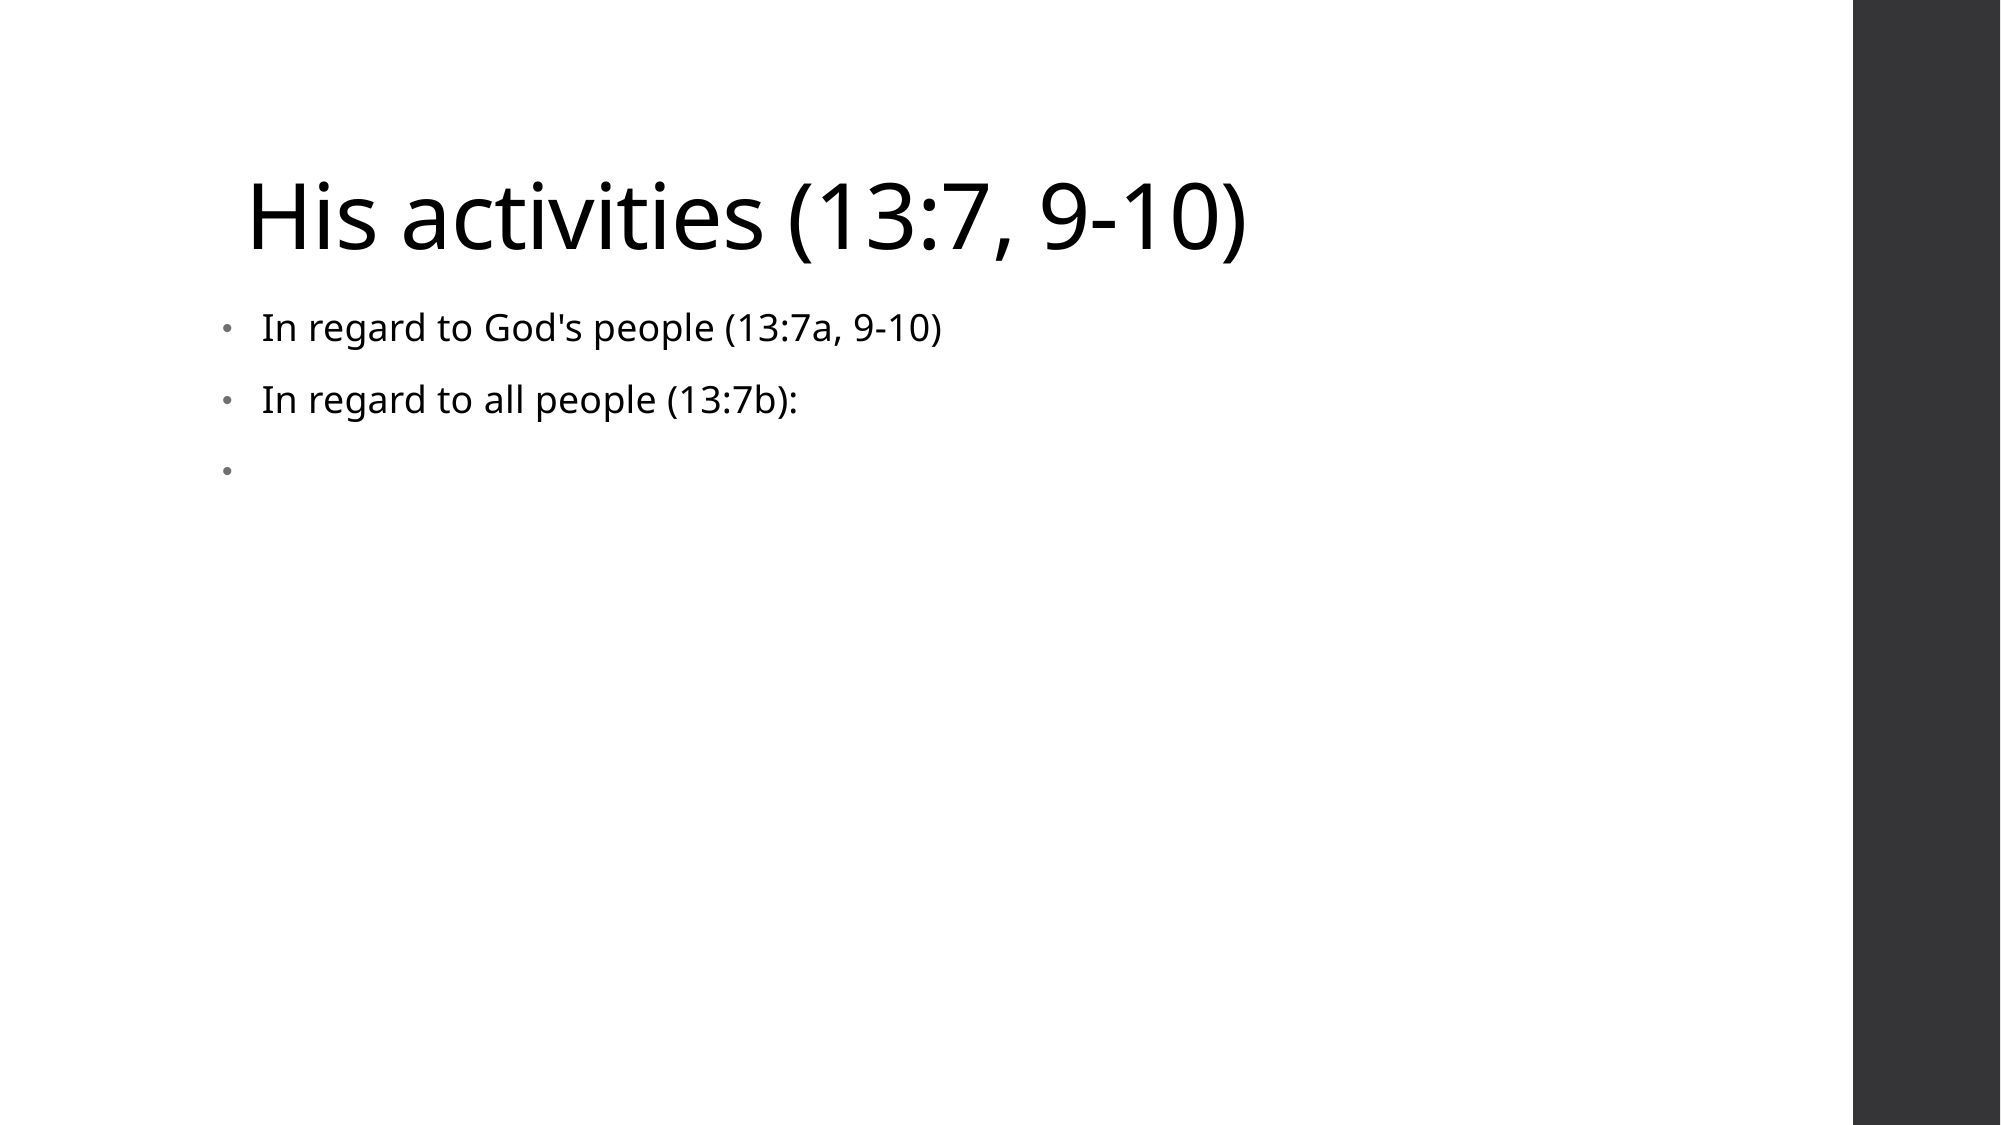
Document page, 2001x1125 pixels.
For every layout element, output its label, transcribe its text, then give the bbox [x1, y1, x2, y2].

list In regard to God's people (13:7a, 9-10) In regard to all people (13:7b): [206, 299, 1617, 1014]
title His activities (13:7, 9-10) [206, 60, 1797, 278]
